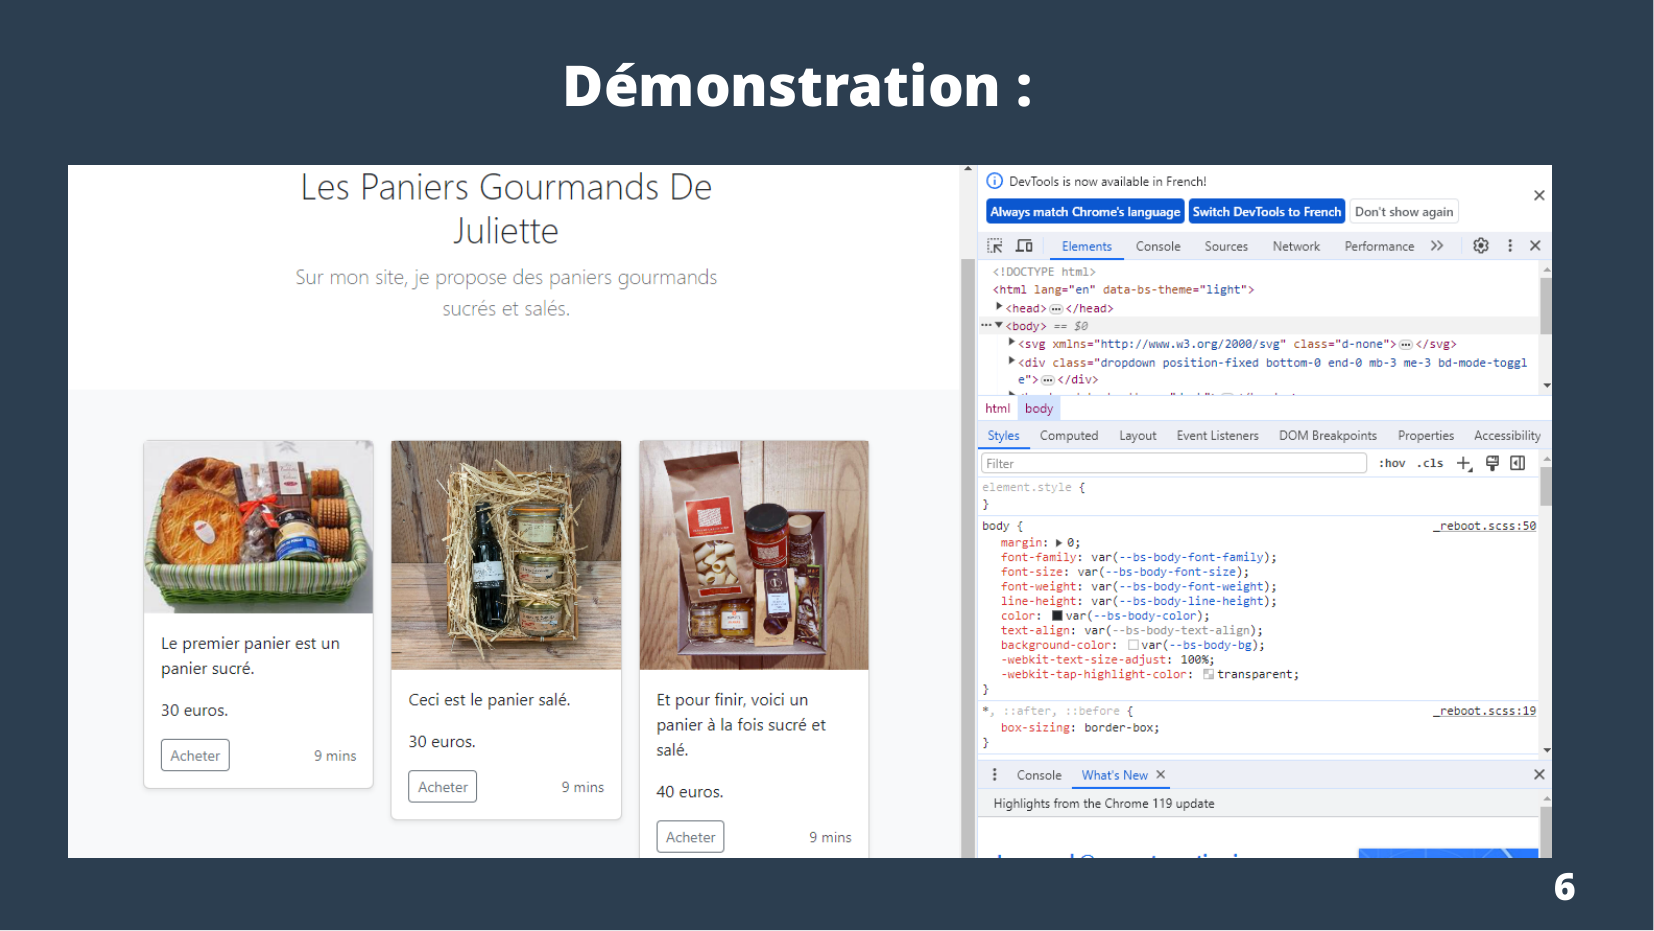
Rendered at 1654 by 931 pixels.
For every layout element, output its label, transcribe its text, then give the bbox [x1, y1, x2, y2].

picture [68, 165, 1552, 858]
title Démonstration : [413, 0, 1182, 165]
